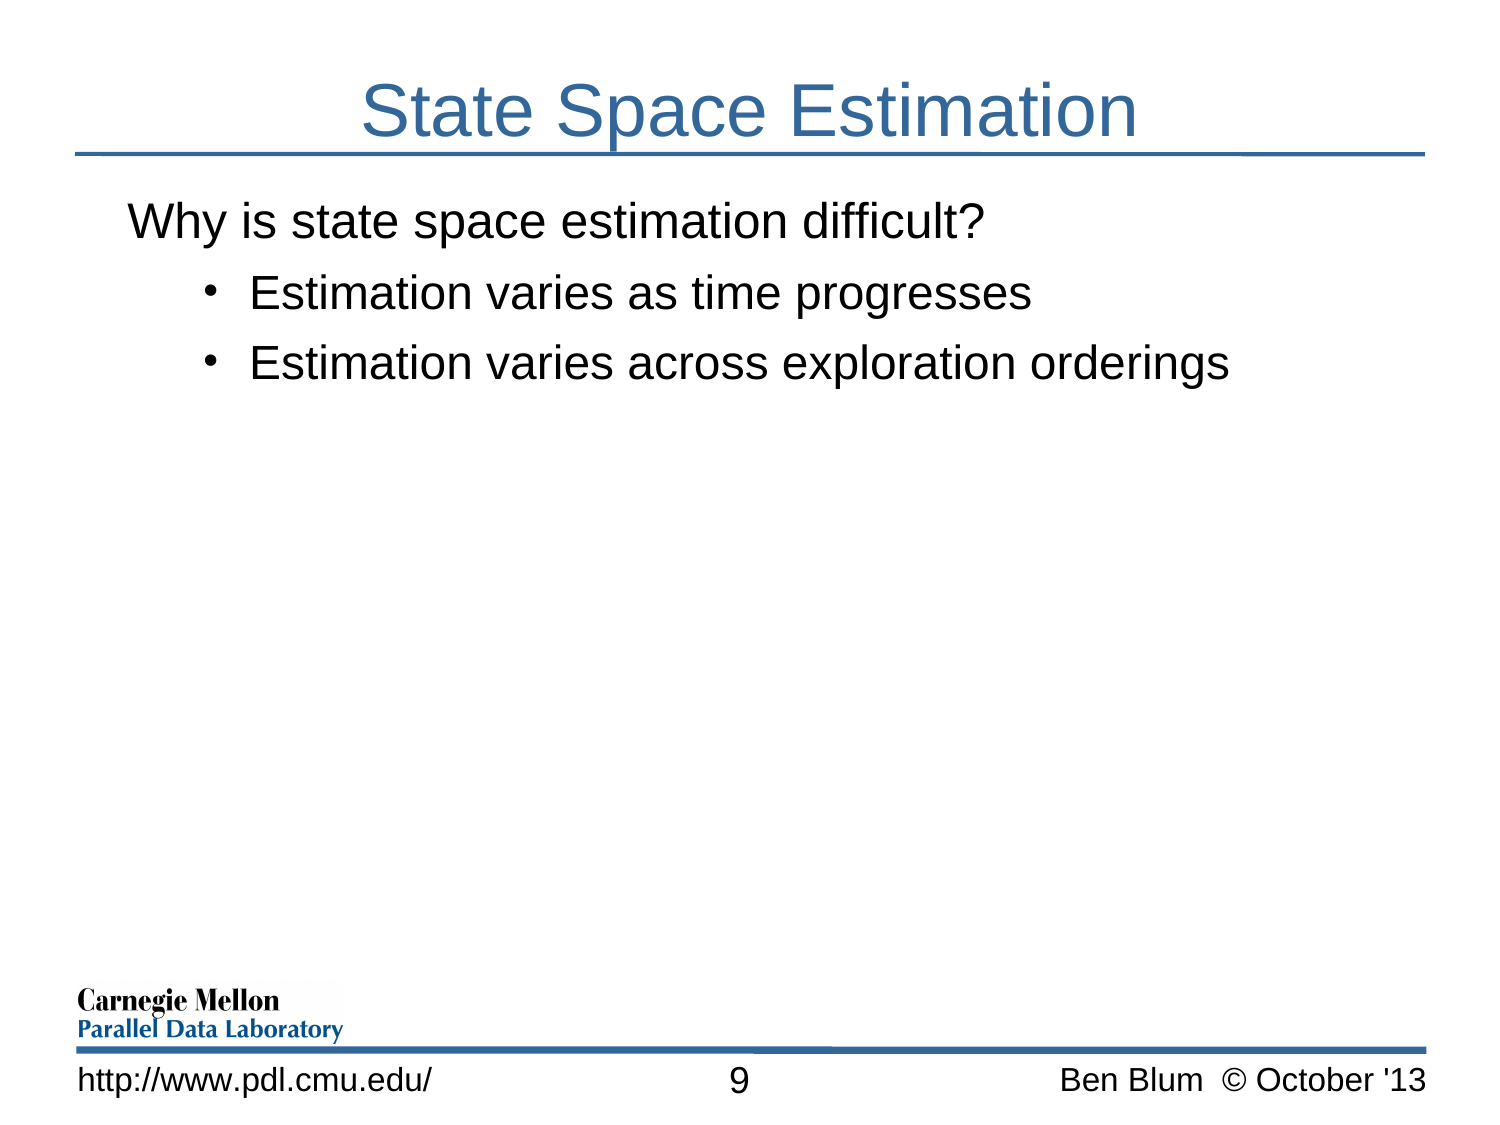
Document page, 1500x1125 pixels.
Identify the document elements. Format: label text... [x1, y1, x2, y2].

picture [77, 979, 343, 1044]
list Why is state space estimation difficult? Estimation varies as time progresses Estimation varies across exploration orderings [112, 181, 1426, 938]
title State Space Estimation [112, 49, 1388, 163]
